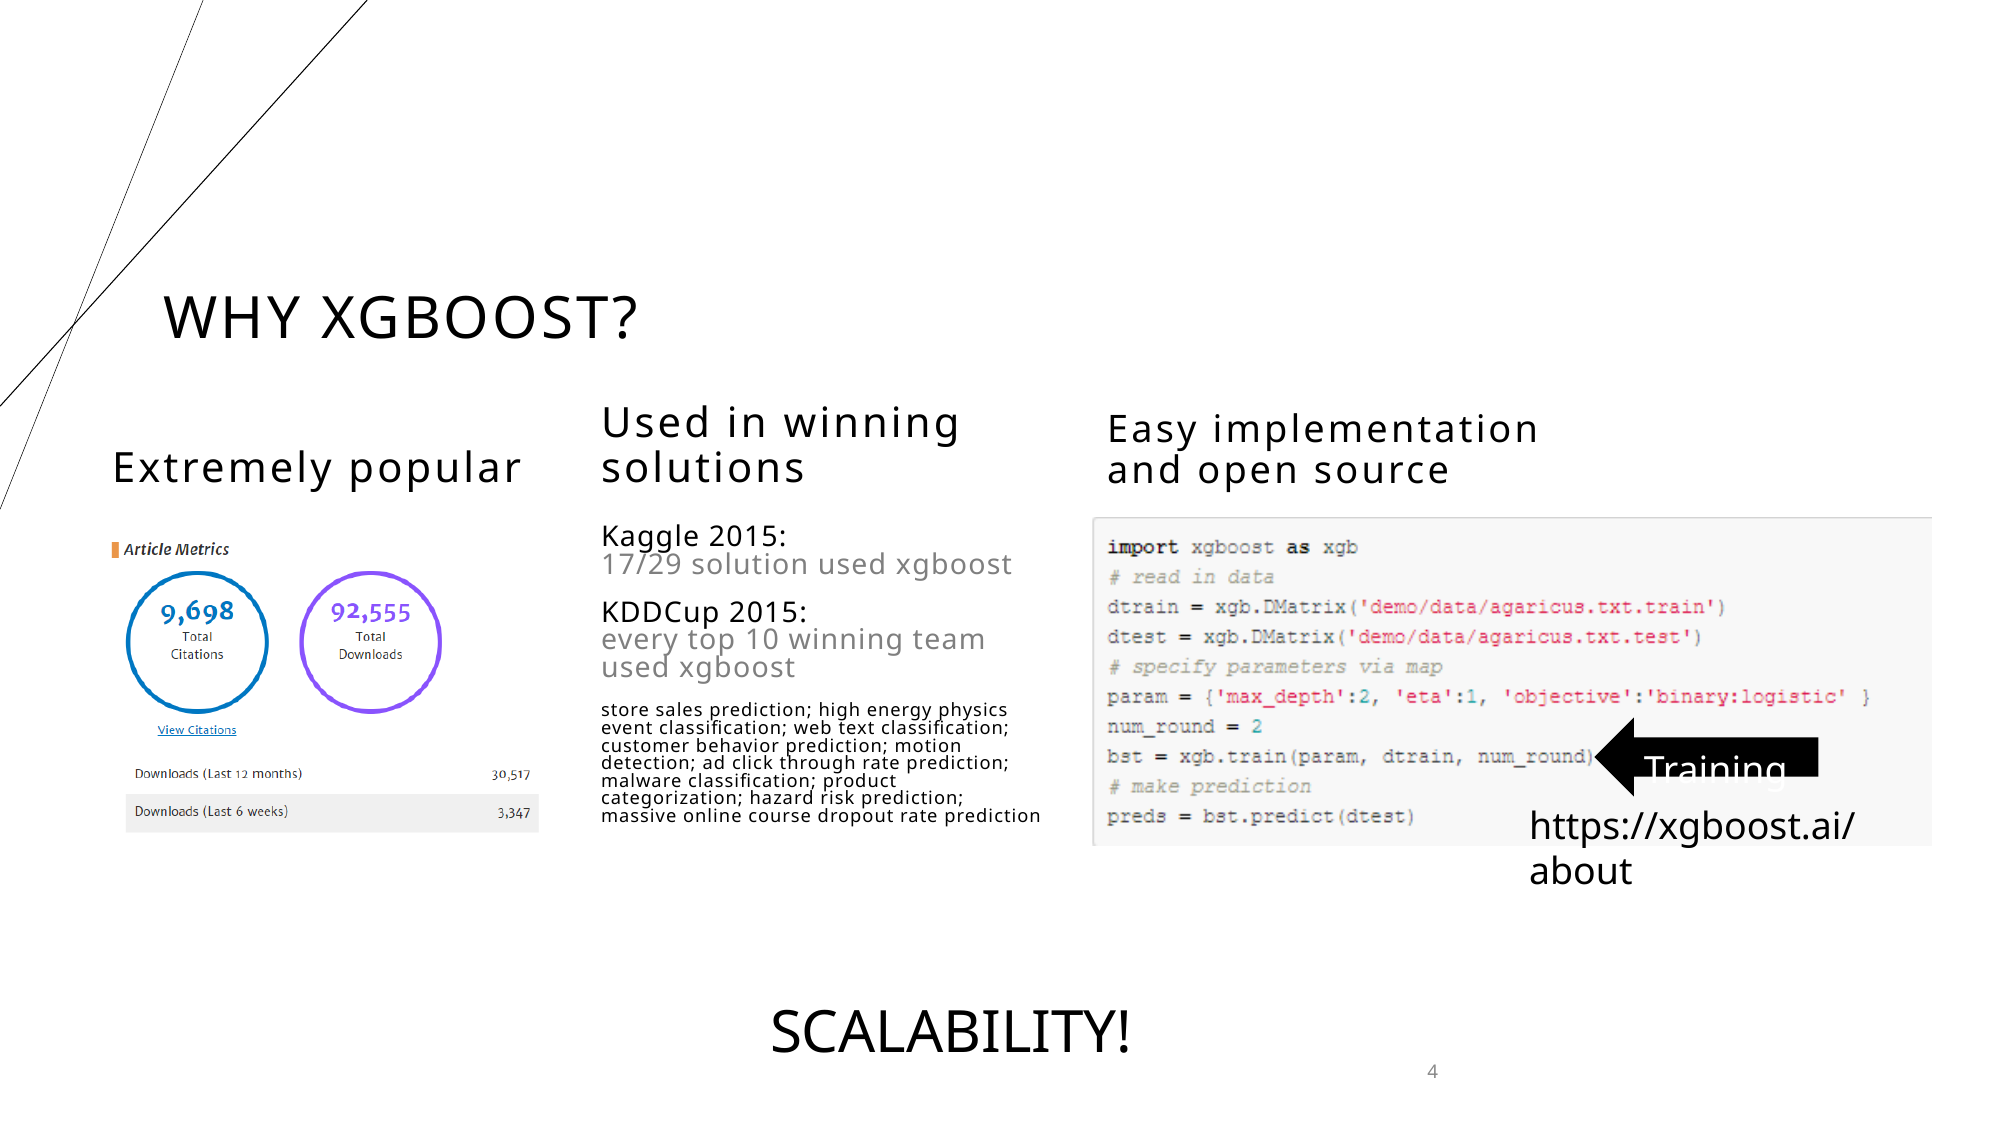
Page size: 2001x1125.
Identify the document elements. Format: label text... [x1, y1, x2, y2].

list Used in winning solutions [586, 363, 1062, 499]
picture [97, 517, 550, 846]
picture [1682, 776, 1692, 781]
list Extremely popular [97, 363, 571, 499]
list Easy implementation and open source [1091, 363, 1565, 499]
list Kaggle 2015: 17/29 solution used xgboost KDDCup 2015: every top 10 winning team used xgboost store sales prediction; high energy physics event classification; web text classification; customer behavior prediction; motion detection; ad click through rate prediction; malware classification; product categorization; hazard risk prediction; massive online course dropout rate prediction [586, 517, 1059, 846]
text_box https://xgboost.ai/about [1514, 794, 1965, 855]
text_box SCALABILITY! [755, 986, 1245, 1073]
title Why xgboost? [0, 210, 1092, 429]
text_box Training [1595, 719, 1818, 795]
picture [1770, 776, 1780, 781]
text_box 3 [1412, 1042, 1863, 1103]
picture [1091, 517, 1932, 846]
